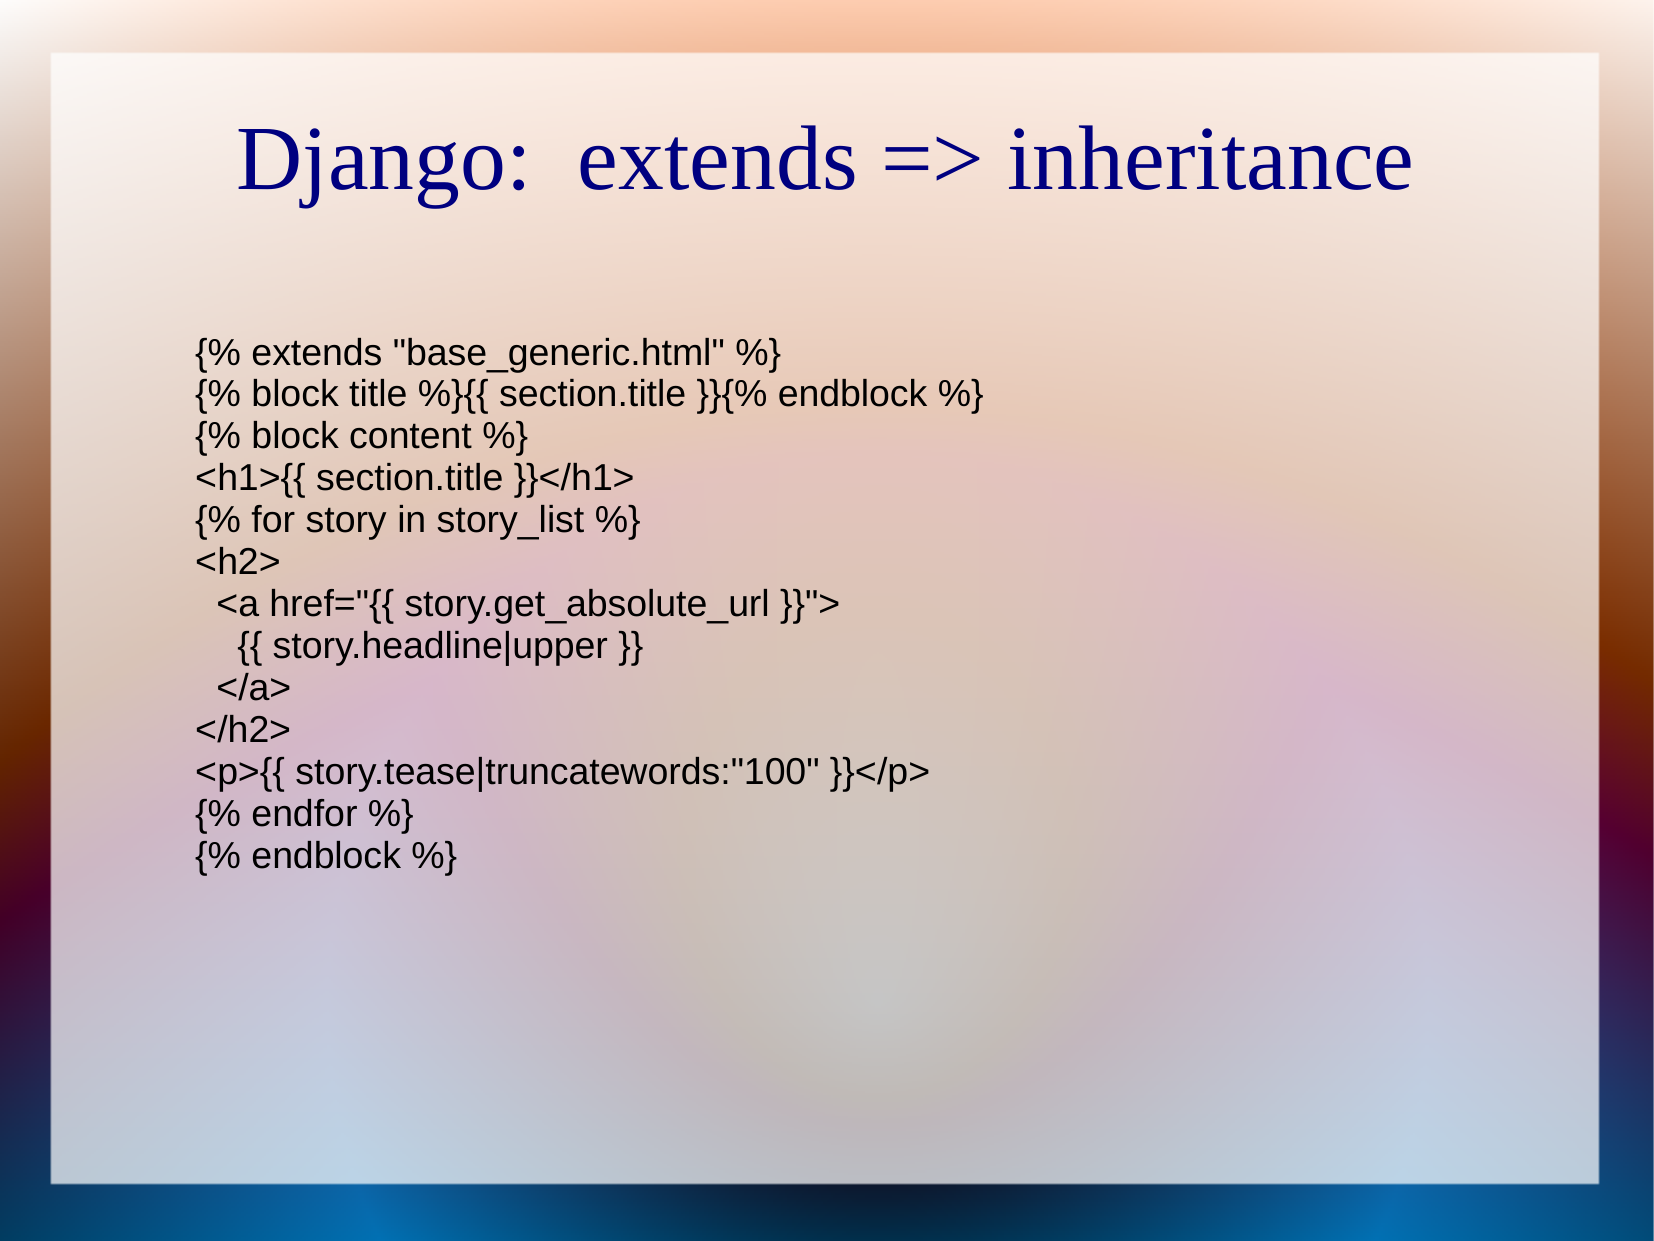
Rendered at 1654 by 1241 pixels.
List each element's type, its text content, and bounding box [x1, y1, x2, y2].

picture [0, 0, 1654, 1241]
text_box {% extends "base_generic.html" %} {% block title %}{{ section.title }}{% endblock %} {% block content %} <h1>{{ section.title }}</h1> {% for story in story_list %} <h2> <a href="{{ story.get_absolute_url }}"> {{ story.headline|upper }} </a> </h2> <p>{{ story.tease|truncatewords:"100" }}</p> {% endfor %} {% endblock %} [180, 323, 1532, 1140]
title Django: extends => inheritance [82, 55, 1571, 263]
